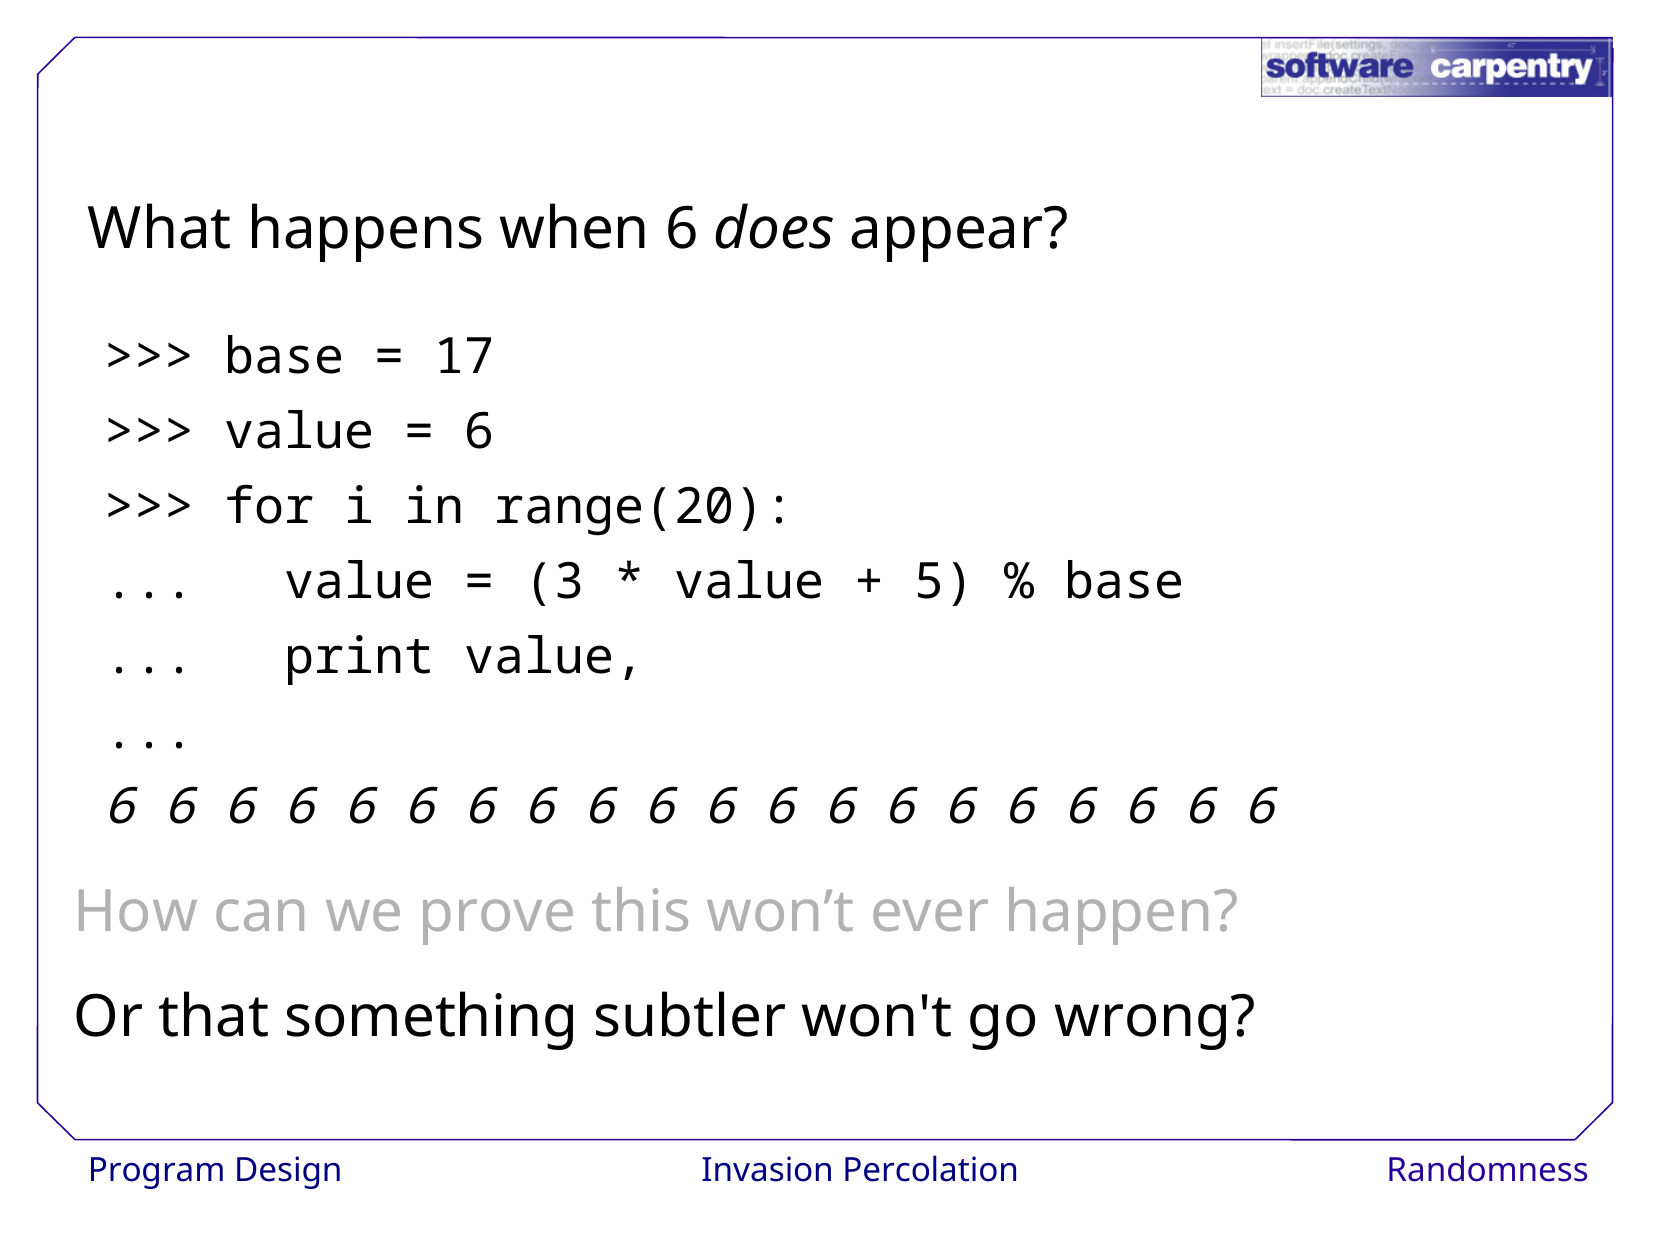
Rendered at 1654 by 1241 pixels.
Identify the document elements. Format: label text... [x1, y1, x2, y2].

text_box >>> base = 17 >>> value = 6 >>> for i in range(20): ... value = (3 * value + 5) % base ... print value, ... 6 6 6 6 6 6 6 6 6 6 6 6 6 6 6 6 6 6 6 6 [89, 301, 1508, 727]
picture [1261, 39, 1613, 97]
text_box What happens when 6 does appear? [73, 147, 1234, 269]
text_box How can we prove this won’t ever happen? Or that something subtler won't go wrong? [59, 830, 1422, 1056]
